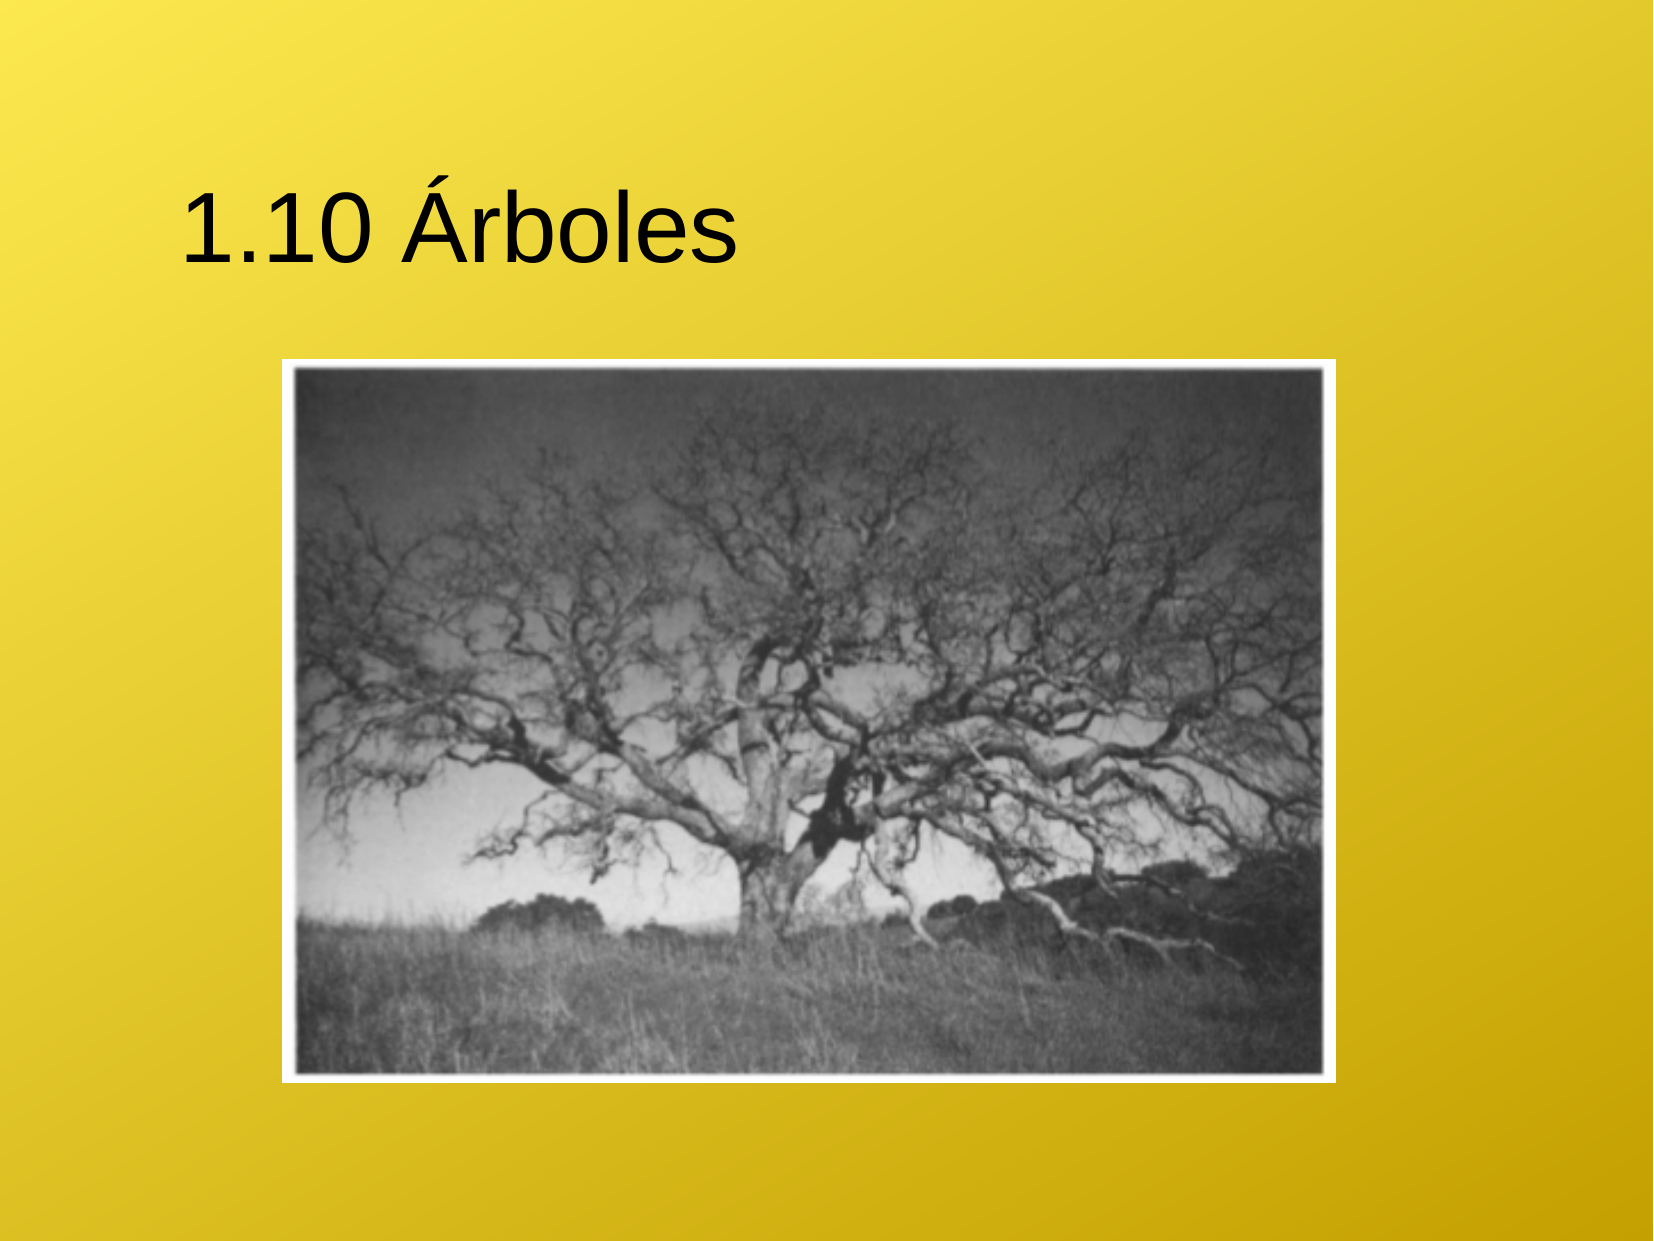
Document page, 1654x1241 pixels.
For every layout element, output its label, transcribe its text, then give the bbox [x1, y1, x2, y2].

text_box 1.10 Árboles [165, 165, 756, 292]
picture [282, 359, 1336, 1083]
